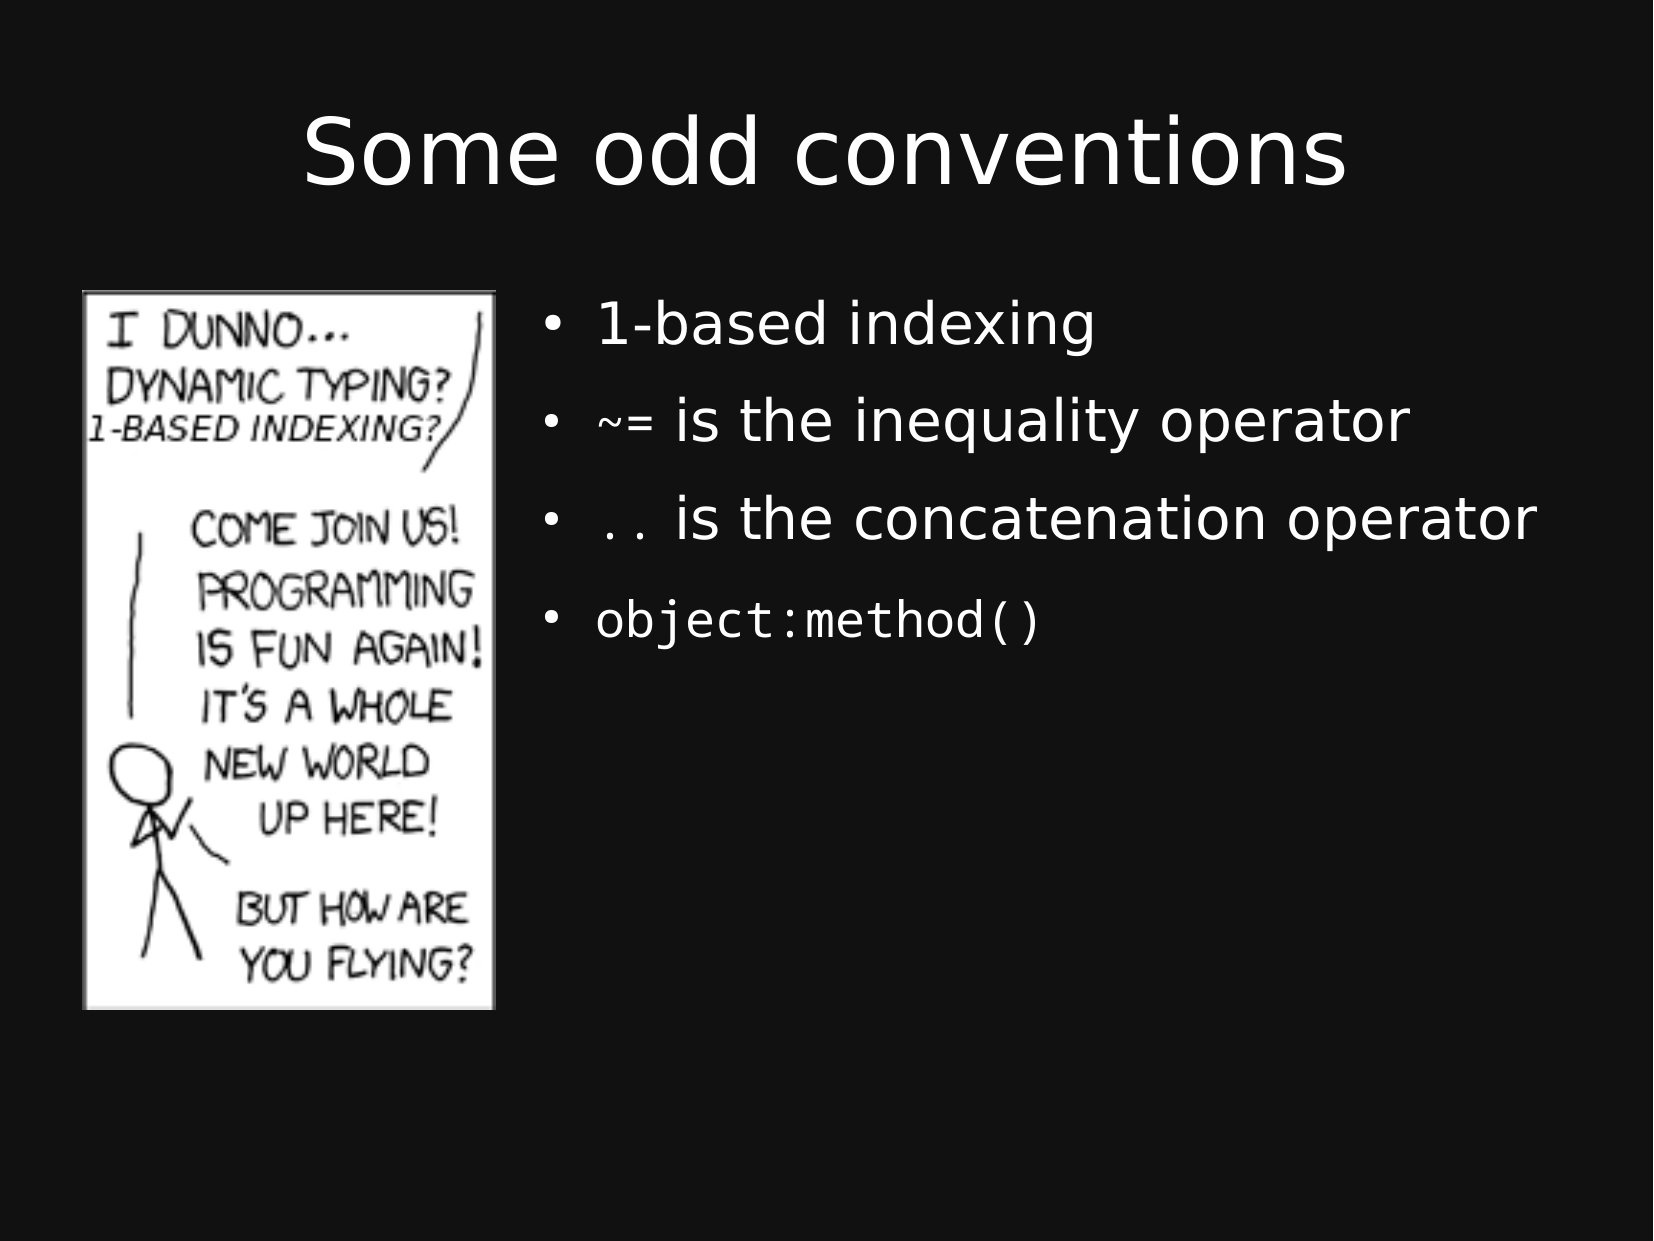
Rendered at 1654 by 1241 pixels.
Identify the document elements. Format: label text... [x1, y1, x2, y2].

list 1-based indexing ~= is the inequality operator .. is the concatenation operator object:method() [525, 290, 1571, 1010]
title Some odd conventions [82, 49, 1571, 257]
picture [82, 290, 496, 1010]
